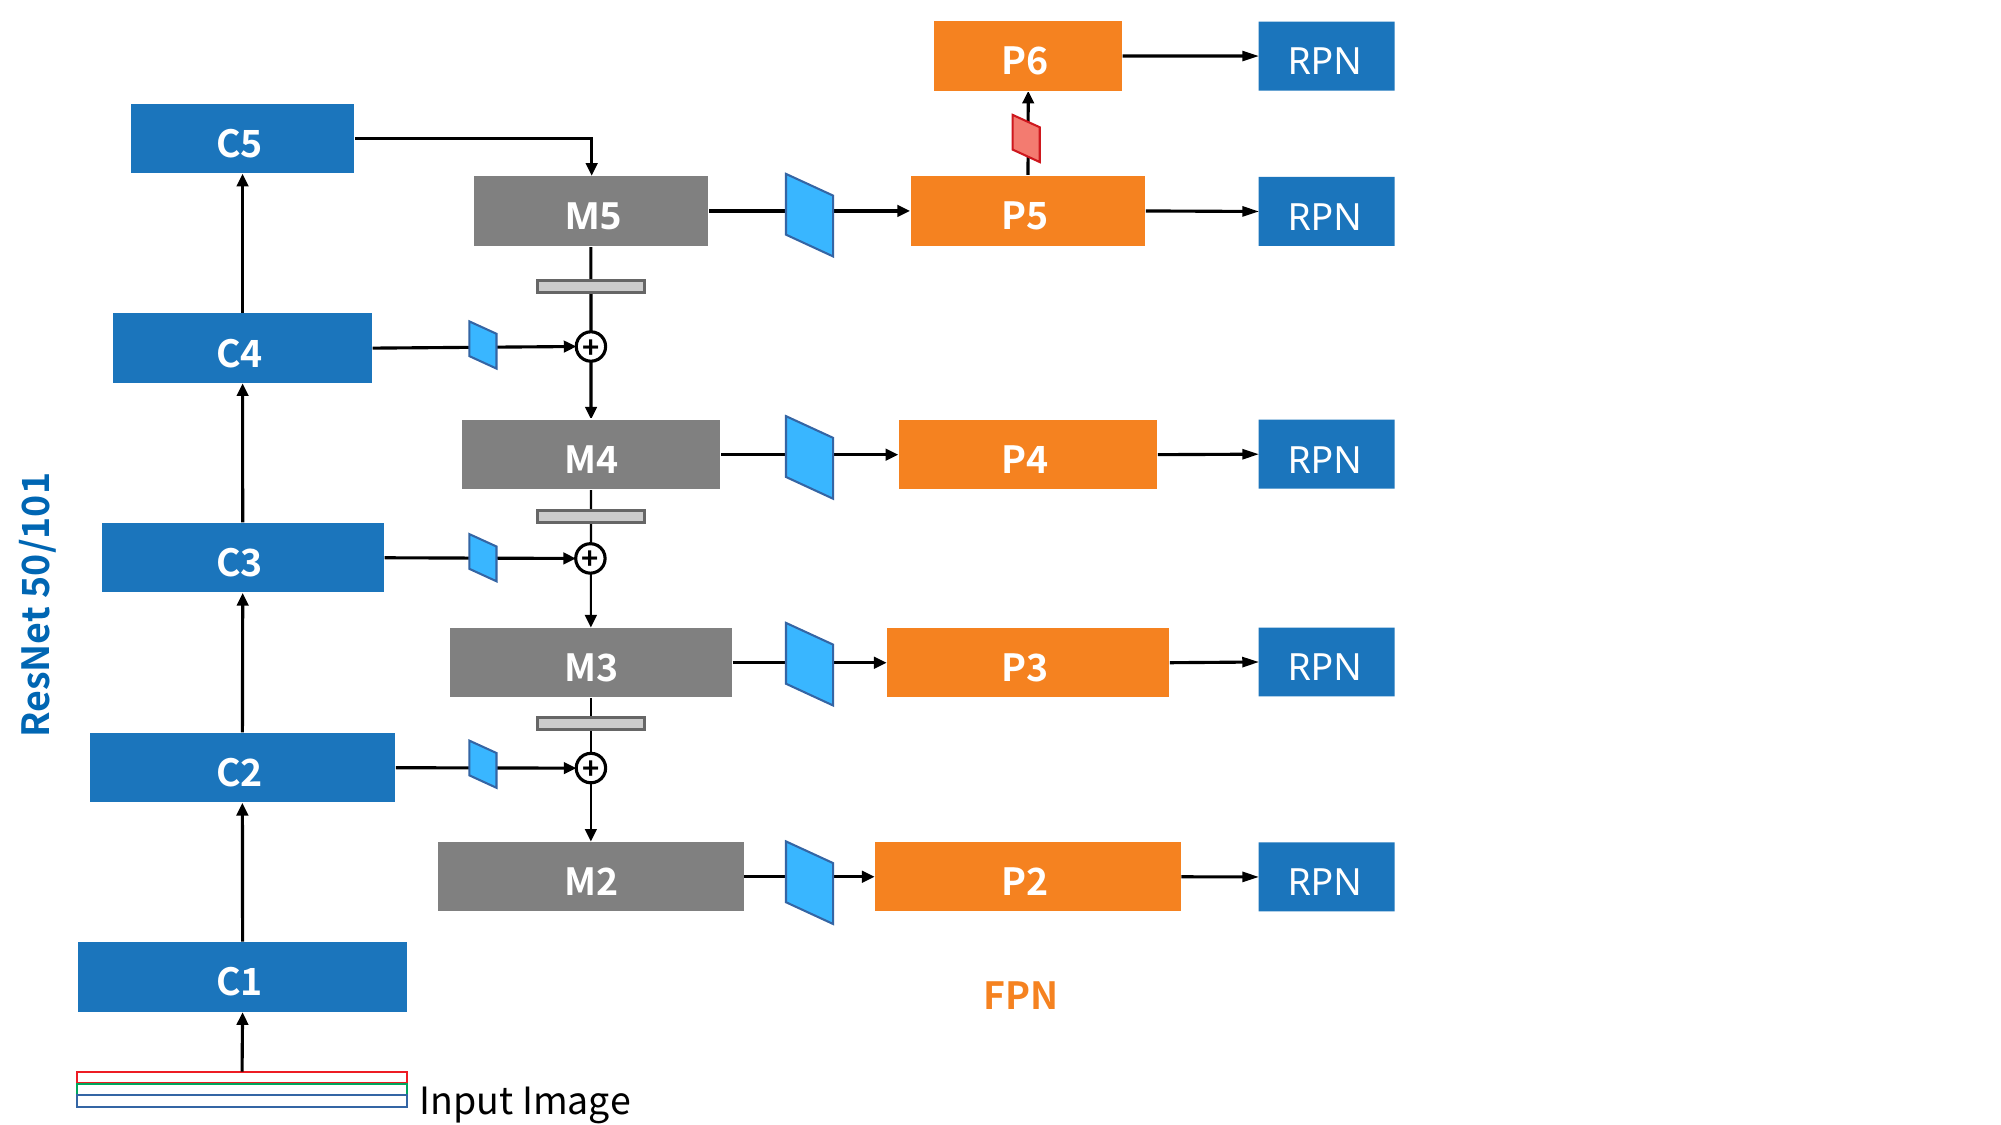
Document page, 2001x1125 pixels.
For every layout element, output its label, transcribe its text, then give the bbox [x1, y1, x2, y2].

text_box [537, 717, 645, 730]
text_box C2 [201, 732, 296, 802]
text_box [112, 312, 373, 384]
text_box RPN [1266, 841, 1384, 911]
text_box C1 [201, 941, 284, 1011]
text_box [243, 103, 355, 174]
text_box P3 [986, 627, 1064, 697]
text_box [874, 841, 1182, 913]
text_box [537, 510, 645, 523]
text_box RPN [1266, 20, 1384, 90]
text_box [933, 20, 1123, 92]
text_box P4 [986, 418, 1064, 489]
text_box P5 [986, 175, 1064, 245]
text_box Input Image [404, 1059, 646, 1125]
text_box RPN [1266, 418, 1384, 488]
text_box M5 [549, 175, 634, 245]
text_box [76, 1071, 404, 1107]
text_box ResNet 50/101 [8, 345, 66, 753]
text_box [449, 627, 733, 699]
text_box P2 [986, 841, 1064, 911]
text_box [100, 522, 385, 594]
text_box M2 [549, 841, 634, 911]
text_box [1258, 176, 1266, 246]
text_box [1258, 21, 1395, 91]
text_box [130, 103, 242, 174]
text_box [909, 175, 1146, 247]
text_box [461, 419, 721, 491]
text_box RPN [1266, 626, 1384, 696]
text_box [897, 419, 1158, 491]
text_box [786, 841, 834, 925]
text_box [1012, 114, 1040, 163]
text_box [1258, 842, 1395, 912]
text_box + [567, 314, 615, 372]
text_box [469, 321, 497, 369]
text_box [437, 841, 745, 913]
text_box [77, 941, 408, 1013]
text_box [537, 280, 645, 293]
text_box + [567, 735, 615, 794]
text_box [469, 534, 497, 582]
text_box [886, 627, 1170, 699]
text_box C5 [201, 103, 296, 173]
text_box [88, 732, 396, 804]
text_box [1258, 419, 1395, 489]
text_box [786, 173, 834, 257]
text_box + [566, 525, 614, 583]
text_box [469, 740, 497, 788]
text_box [786, 622, 834, 706]
text_box P6 [986, 20, 1064, 90]
text_box [786, 416, 834, 499]
text_box RPN [1266, 176, 1384, 246]
text_box C3 [201, 522, 296, 592]
text_box [472, 175, 710, 247]
text_box C4 [201, 312, 296, 382]
text_box [1258, 627, 1395, 697]
text_box M3 [549, 627, 634, 697]
text_box [1384, 176, 1395, 246]
text_box M4 [549, 418, 634, 489]
text_box FPN [968, 955, 1074, 1025]
